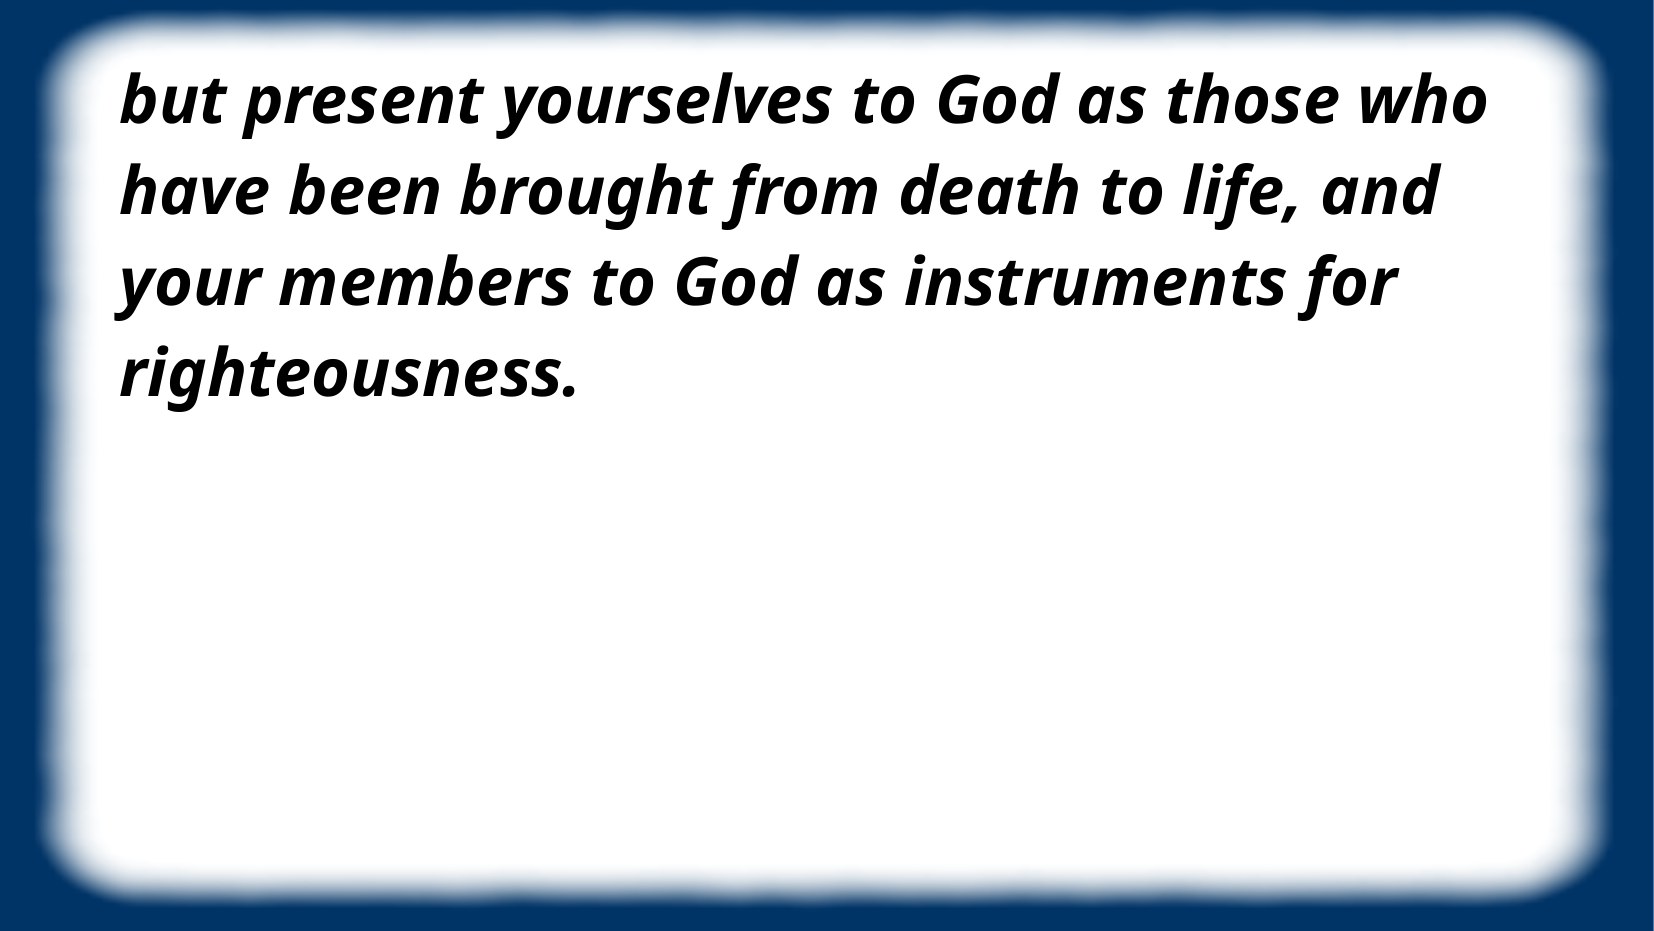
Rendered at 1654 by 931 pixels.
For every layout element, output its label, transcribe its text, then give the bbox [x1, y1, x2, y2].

text_box but present yourselves to God as those who have been brought from death to life, and your members to God as instruments for righteousness. [105, 45, 1546, 415]
picture [0, 0, 1654, 931]
